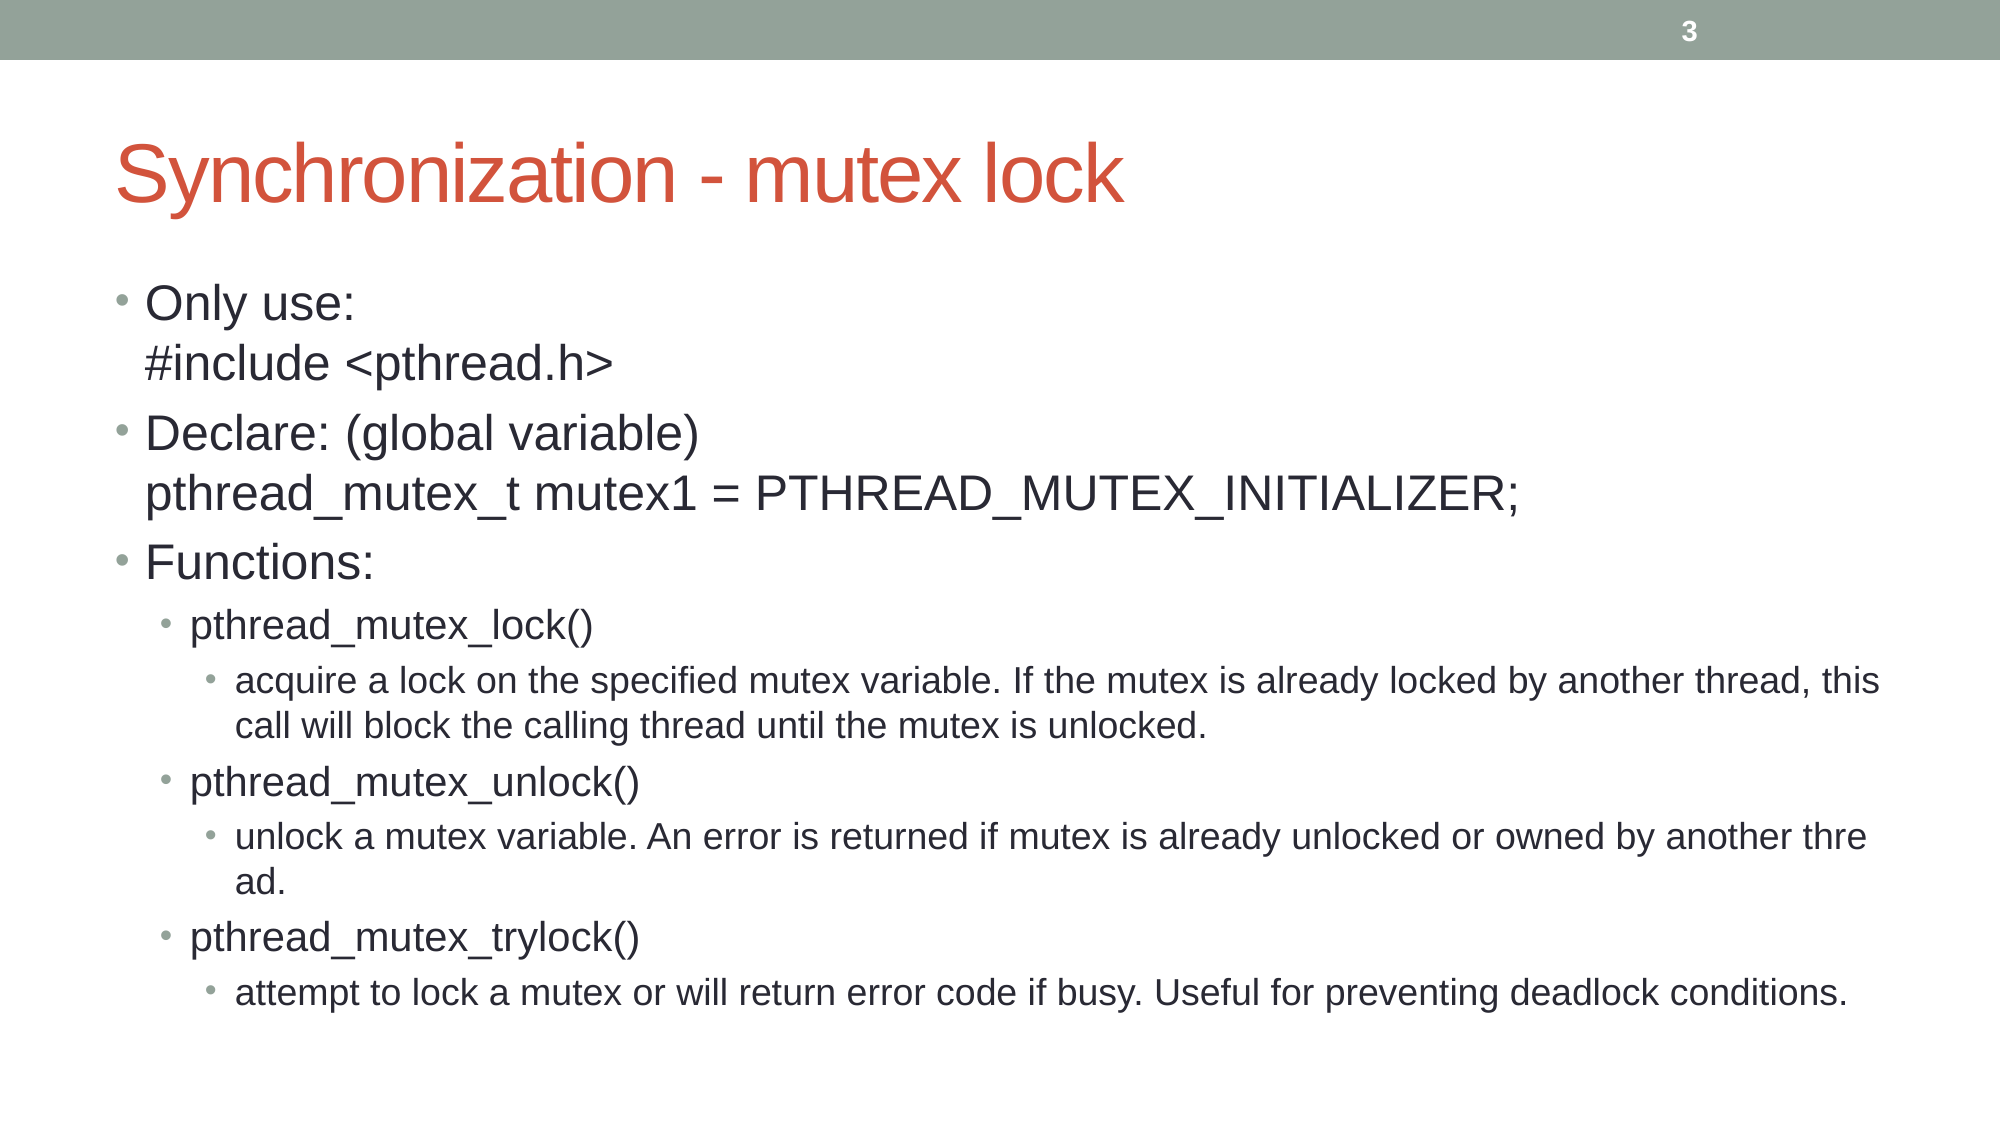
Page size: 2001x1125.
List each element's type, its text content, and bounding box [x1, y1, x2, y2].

list Only use: #include <pthread.h> Declare: (global variable) pthread_mutex_t mutex1 = PTHREAD_MUTEX_INITIALIZER; Functions: pthread_mutex_lock() acquire a lock on the specified mutex variable. If the mutex is already locked by another thread, this call will block the calling thread until the mutex is unlocked. pthread_mutex_unlock() unlock a mutex variable. An error is returned if mutex is already unlocked or owned by another thread. pthread_mutex_trylock() attempt to lock a mutex or will return error code if busy. Useful for preventing deadlock conditions. [99, 262, 1900, 1099]
slide_number <number> [1666, 3, 1900, 57]
title Synchronization - mutex lock [99, 87, 1900, 250]
